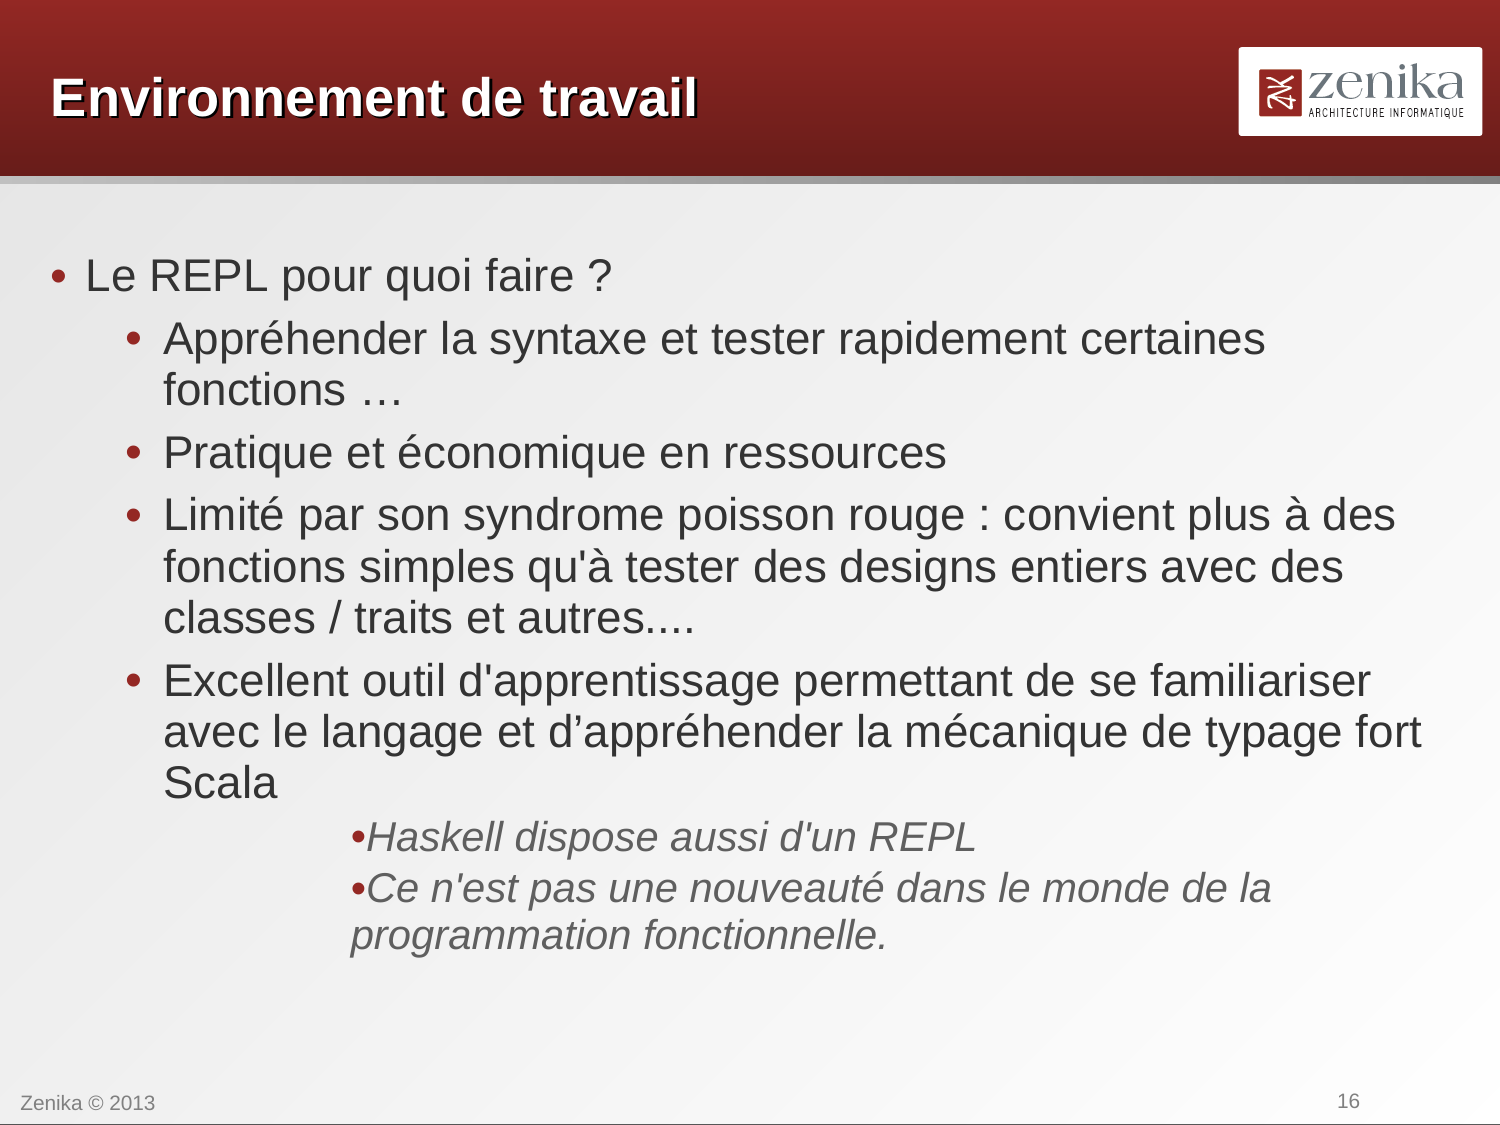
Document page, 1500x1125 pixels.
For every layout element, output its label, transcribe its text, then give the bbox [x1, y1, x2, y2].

title Environnement de travail [50, 15, 1206, 180]
list Le REPL pour quoi faire ? Appréhender la syntaxe et tester rapidement certaines fonctions … Pratique et économique en ressources Limité par son syndrome poisson rouge : convient plus à des fonctions simples qu'à tester des designs entiers avec des classes / traits et autres.... Excellent outil d'apprentissage permettant de se familiariser avec le langage et d’appréhender la mécanique de typage fort Scala Haskell dispose aussi d'un REPL Ce n'est pas une nouveauté dans le monde de la programmation fonctionnelle. [50, 249, 1435, 1079]
picture [1257, 58, 1464, 125]
